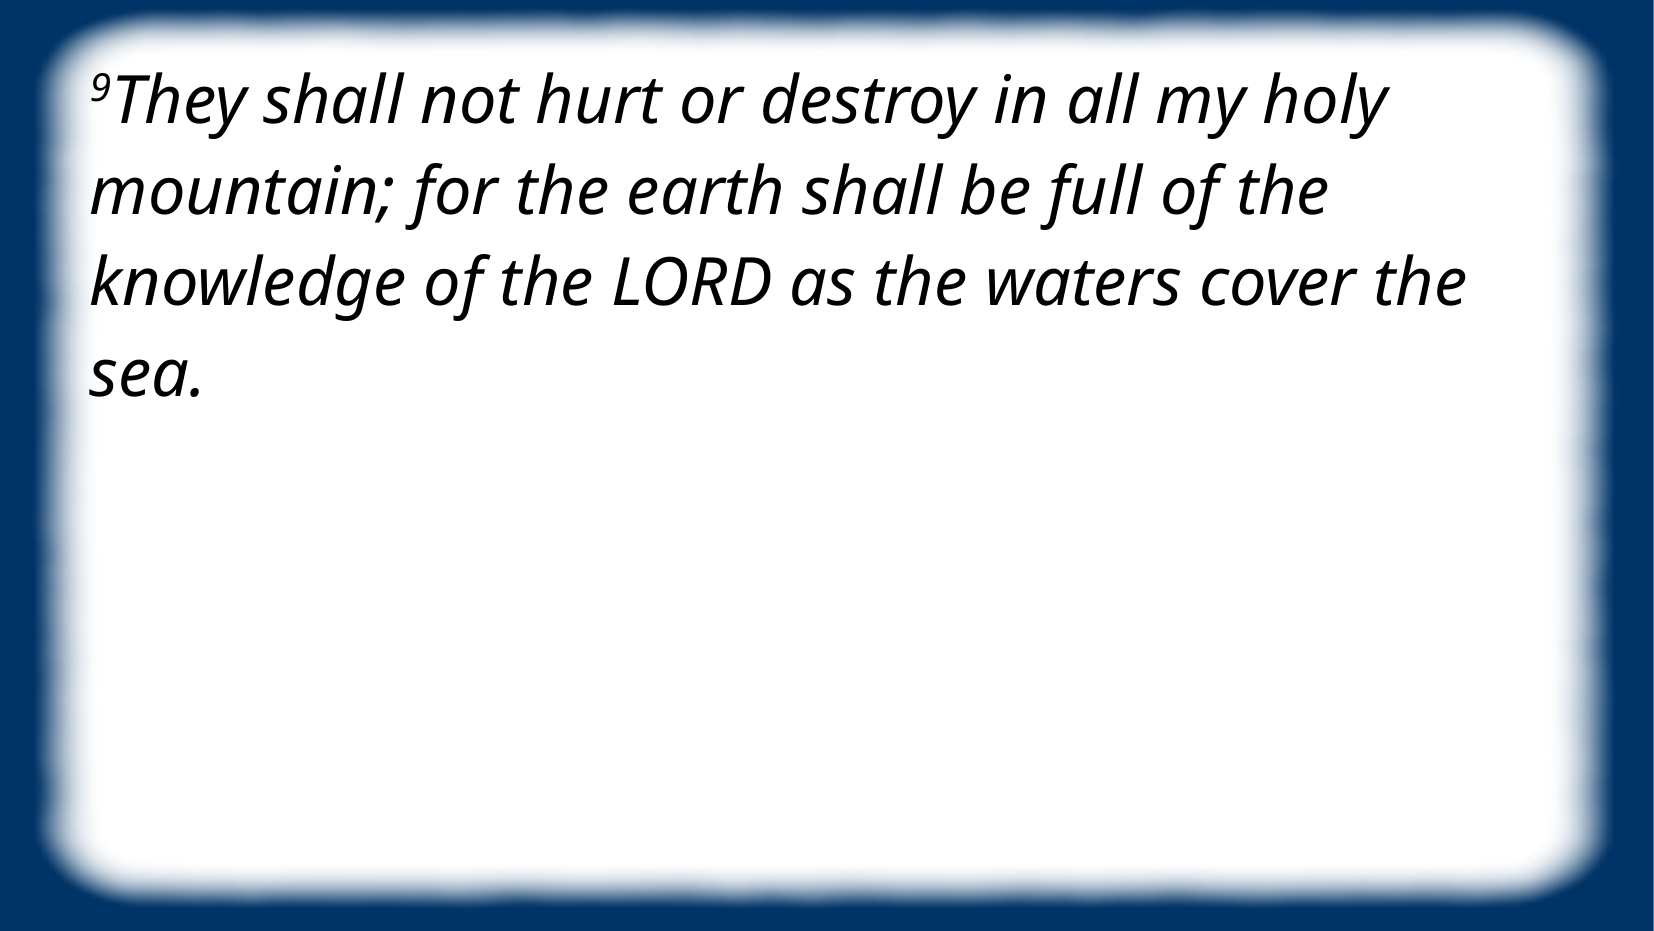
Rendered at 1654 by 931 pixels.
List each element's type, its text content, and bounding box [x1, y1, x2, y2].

text_box 9They shall not hurt or destroy in all my holy mountain; for the earth shall be full of the knowledge of the LORD as the waters cover the sea. [75, 45, 1561, 415]
picture [0, 0, 1654, 931]
